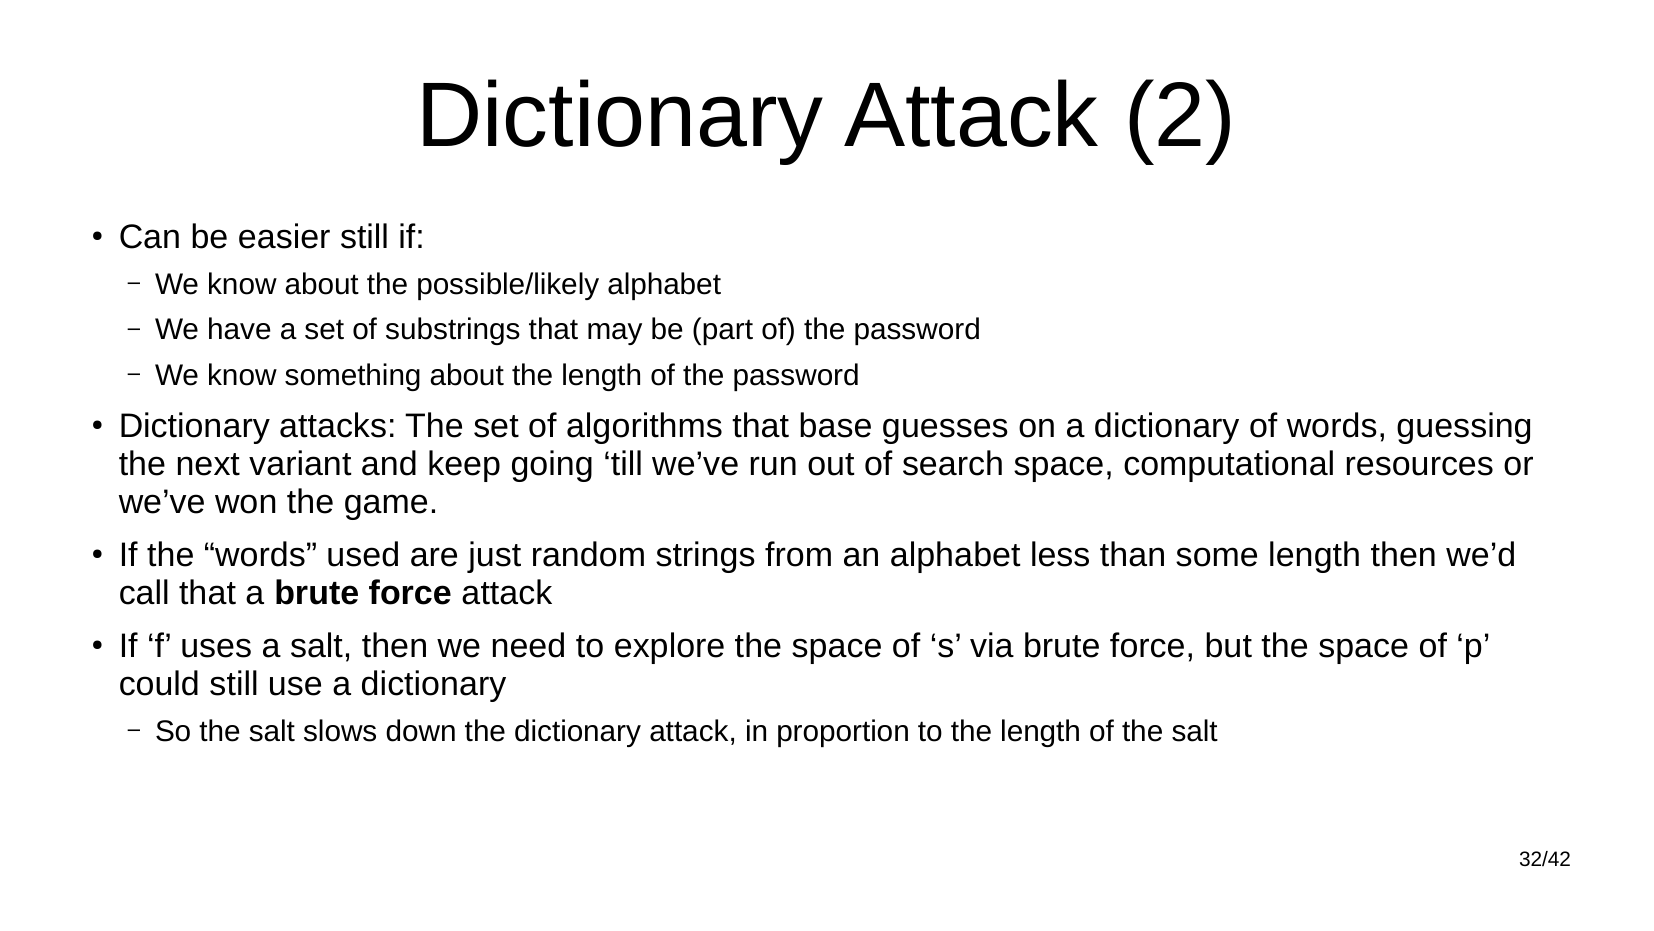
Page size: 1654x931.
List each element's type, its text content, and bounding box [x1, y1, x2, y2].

list Can be easier still if: We know about the possible/likely alphabet We have a set of substrings that may be (part of) the password We know something about the length of the password Dictionary attacks: The set of algorithms that base guesses on a dictionary of words, guessing the next variant and keep going ‘till we’ve run out of search space, computational resources or we’ve won the game. If the “words” used are just random strings from an alphabet less than some length then we’d call that a brute force attack If ‘f’ uses a salt, then we need to explore the space of ‘s’ via brute force, but the space of ‘p’ could still use a dictionary So the salt slows down the dictionary attack, in proportion to the length of the salt [82, 217, 1571, 758]
title Dictionary Attack (2) [82, 37, 1571, 193]
